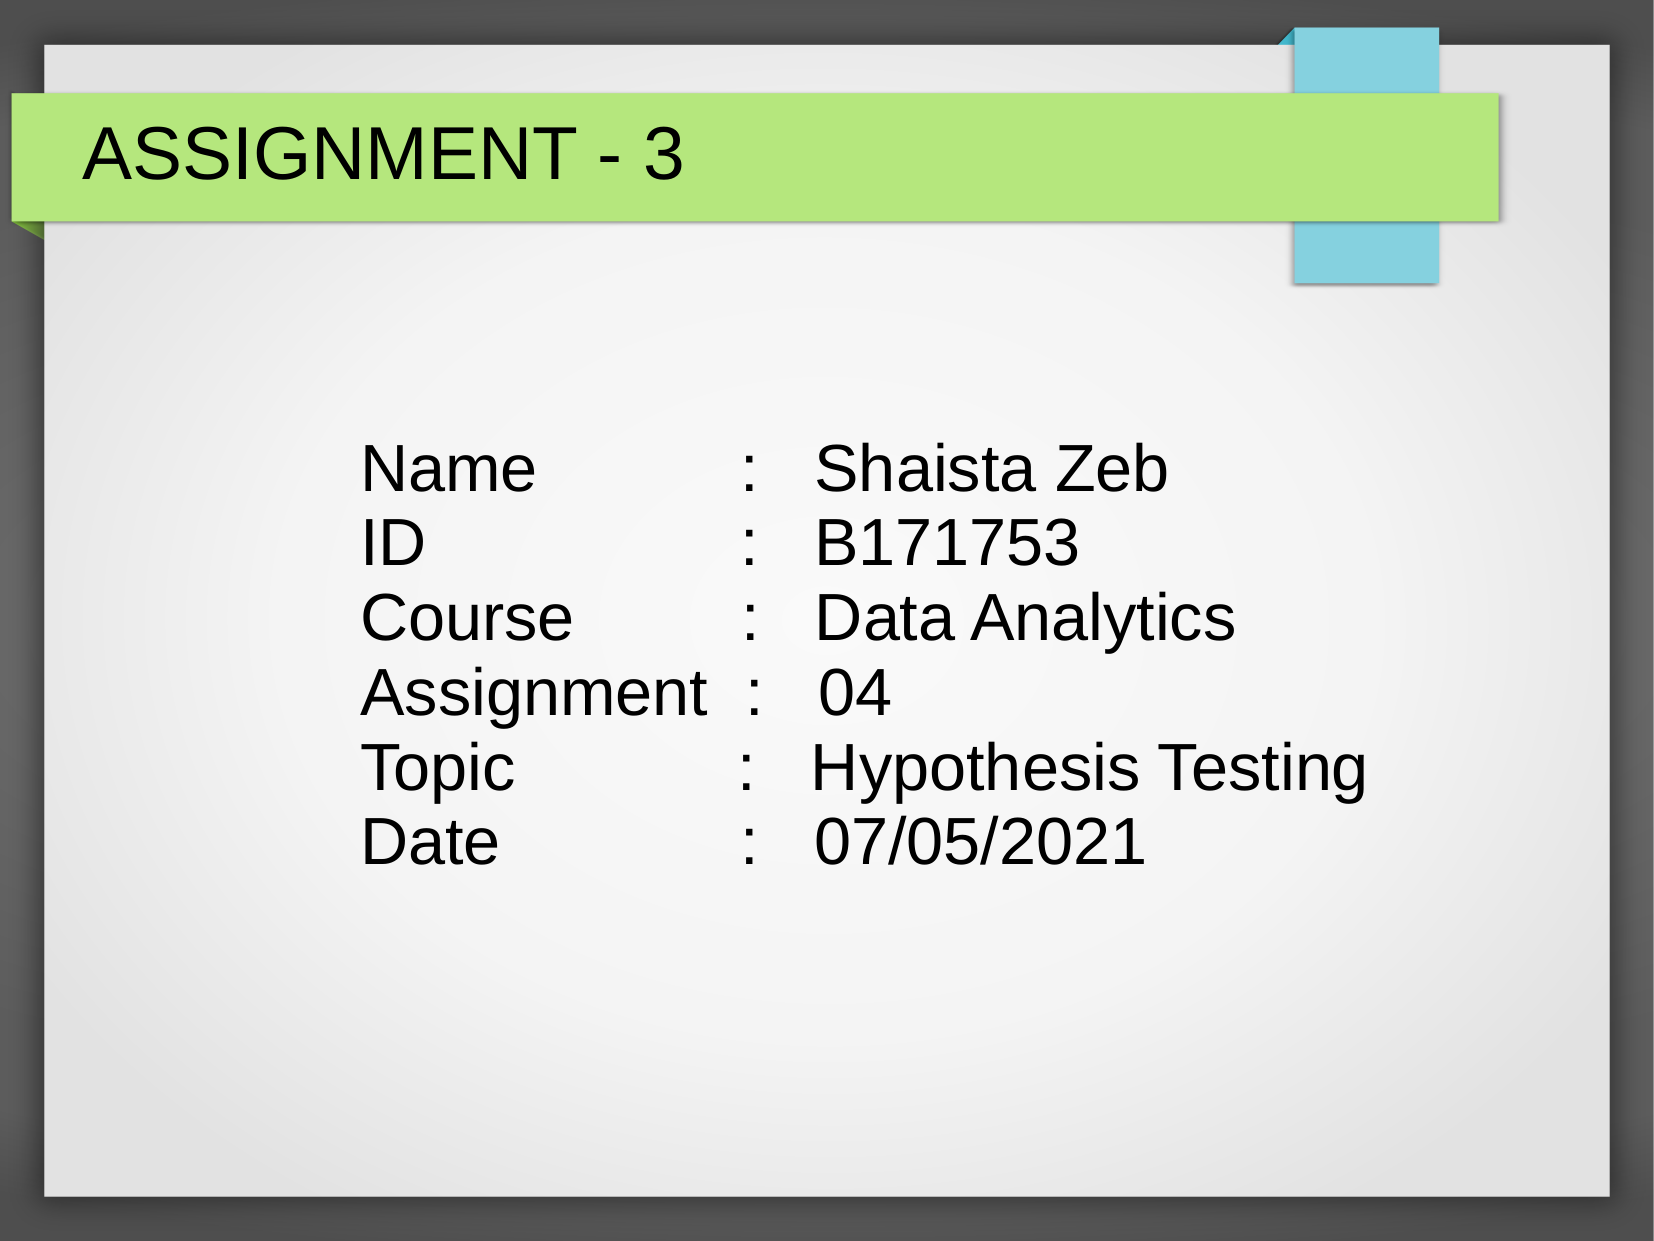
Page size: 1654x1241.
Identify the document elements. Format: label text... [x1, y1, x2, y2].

picture [0, 0, 1654, 1241]
subtitle Name : Shaista Zeb ID : B171753 Course : Data Analytics Assignment : 04 Topic : Hypothesis Testing Date : 07/05/2021 [82, 295, 1571, 1015]
title ASSIGNMENT - 3 [82, 94, 1264, 213]
